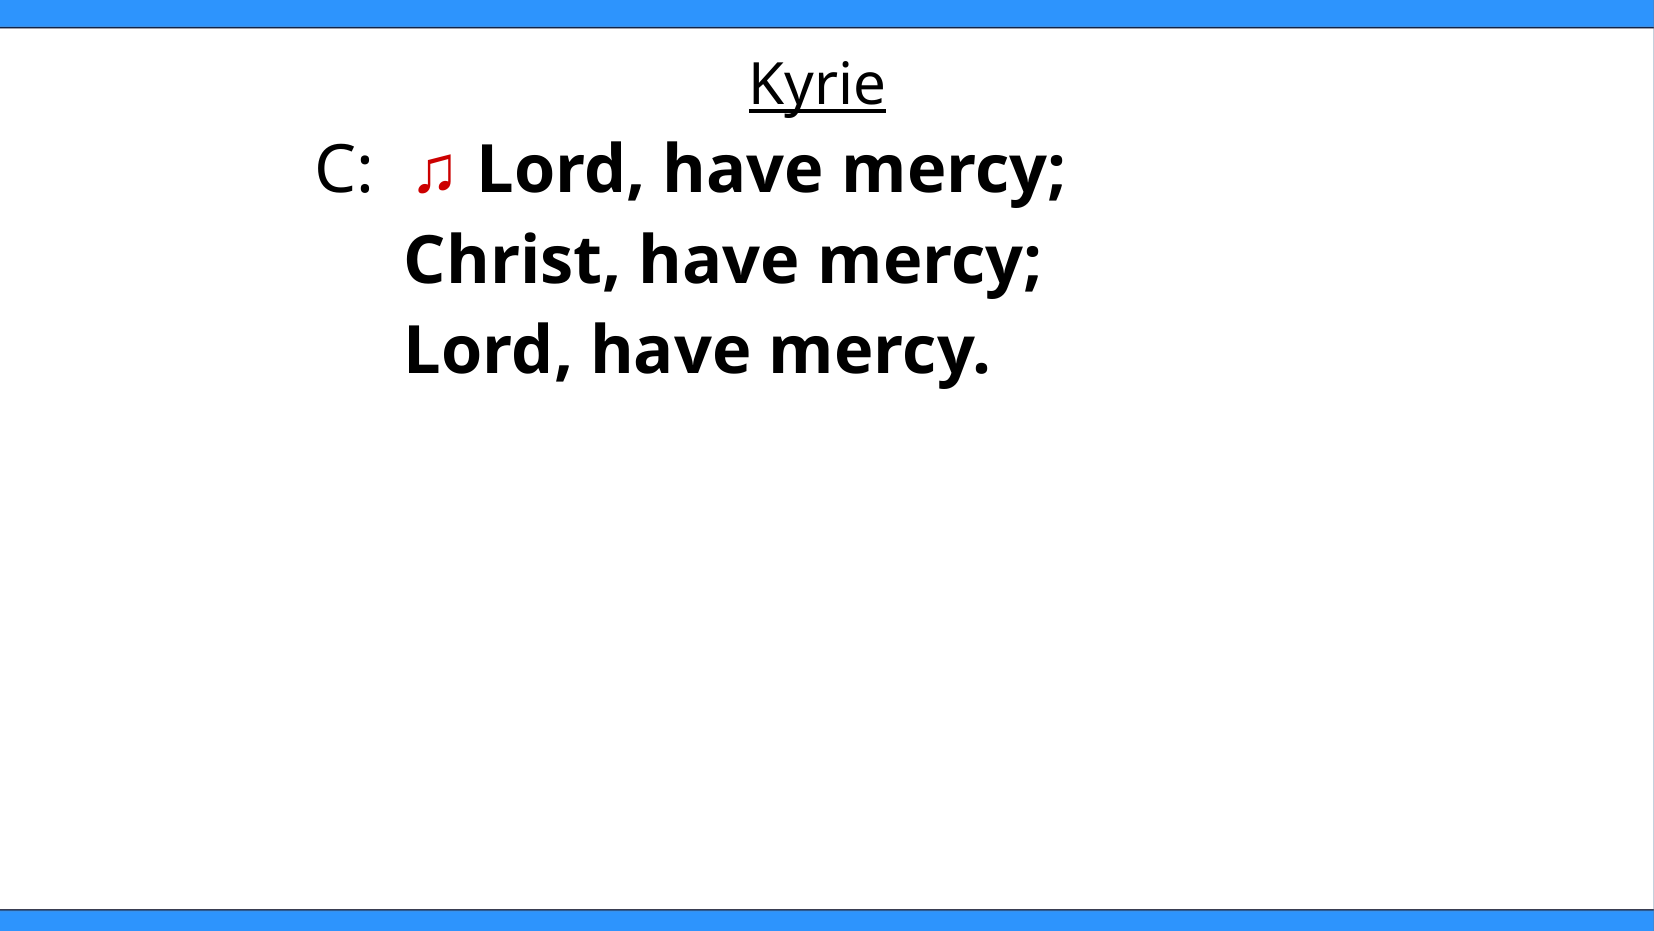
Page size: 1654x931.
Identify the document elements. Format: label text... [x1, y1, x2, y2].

picture [0, 0, 1654, 931]
text_box Kyrie C: ♫ Lord, have mercy; Christ, have mercy; Lord, have mercy. [300, 34, 1336, 466]
